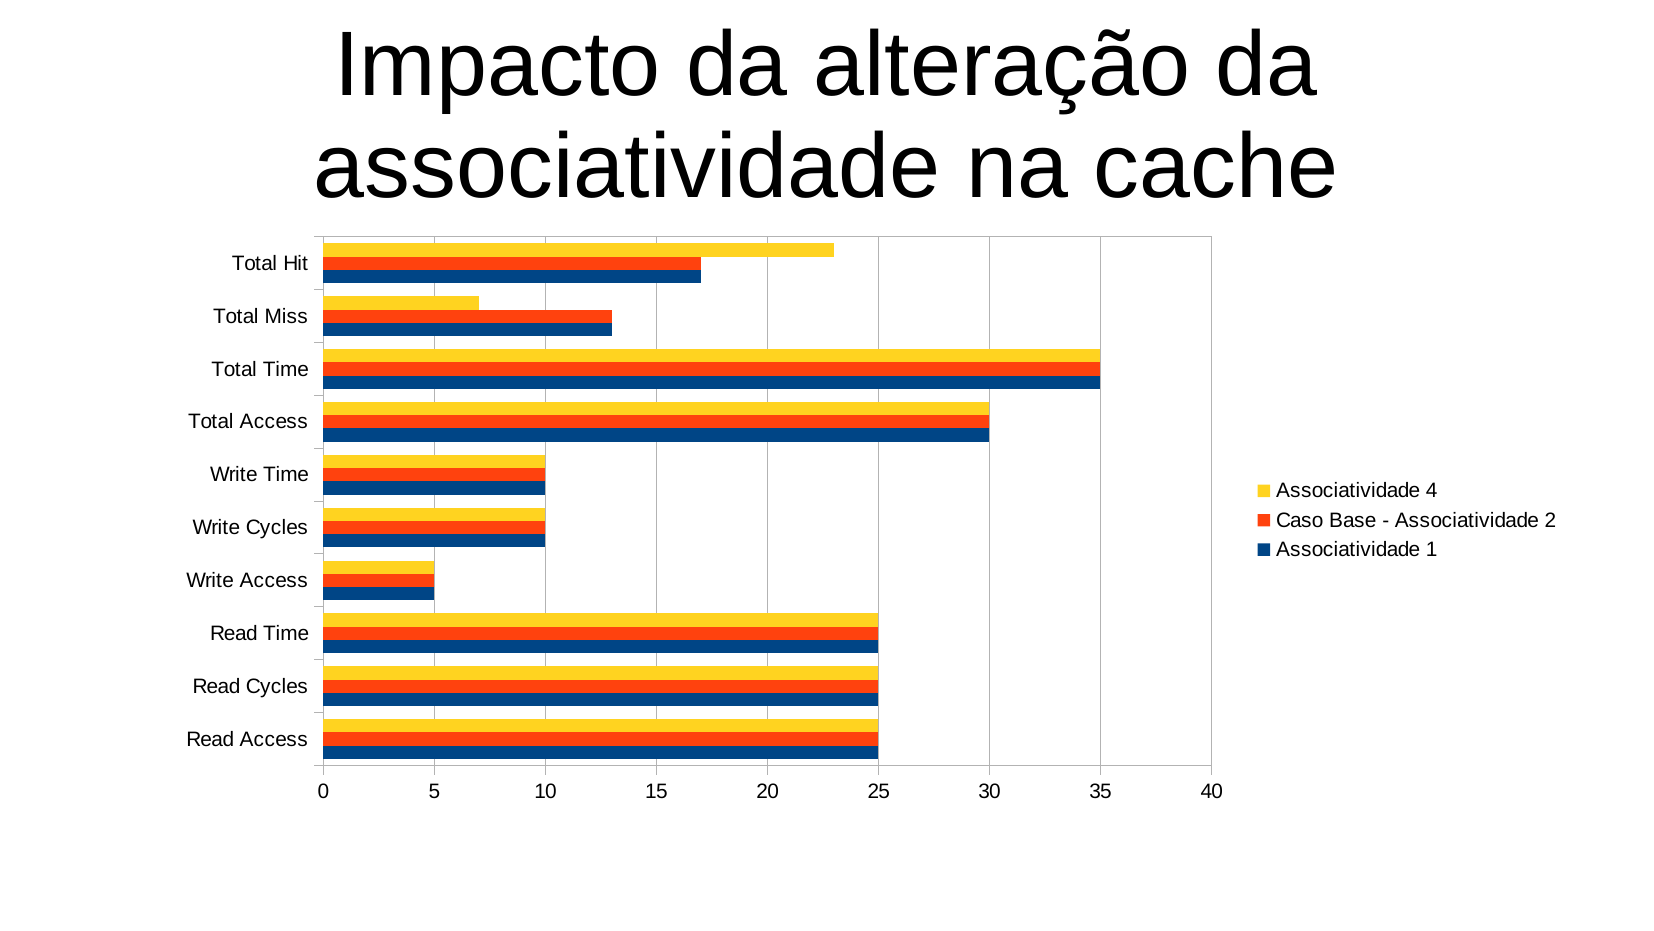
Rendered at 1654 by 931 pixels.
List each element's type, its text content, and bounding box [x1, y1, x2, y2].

chart [158, 225, 1576, 816]
title Impacto da alteração da associatividade na cache [82, 12, 1571, 218]
